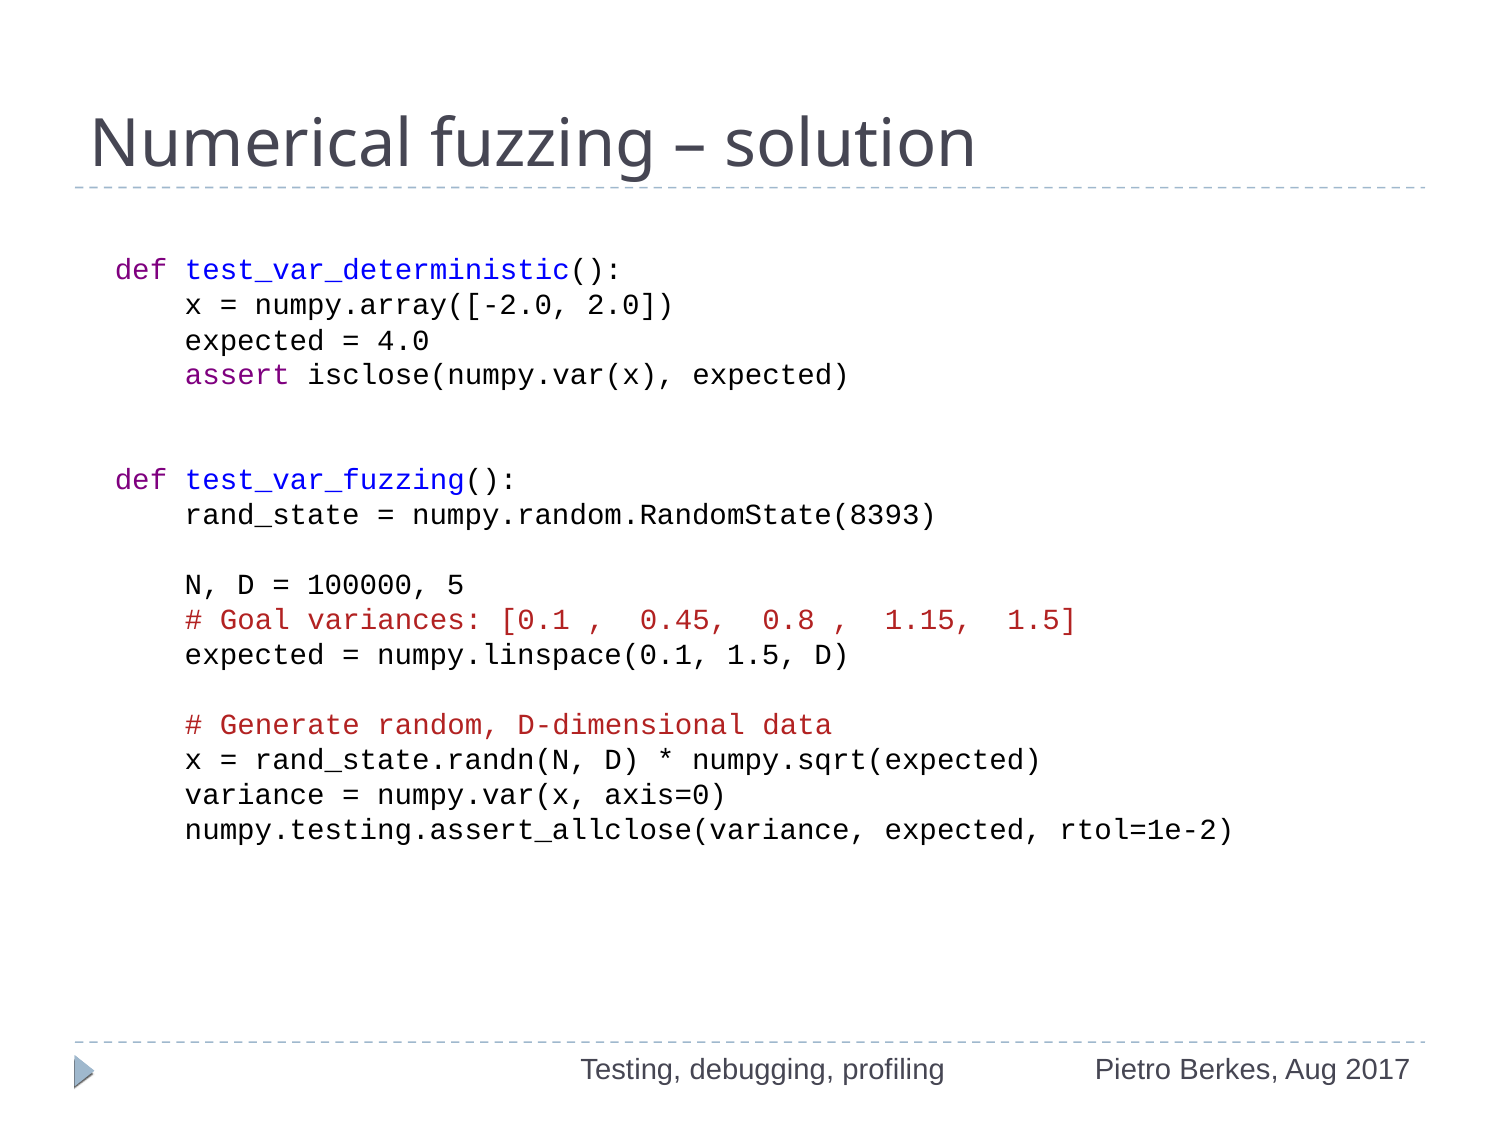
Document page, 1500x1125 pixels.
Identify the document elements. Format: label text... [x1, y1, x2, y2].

footer Testing, debugging, profiling [475, 1042, 1051, 1103]
slide_number Pietro Berkes, Aug 2017 [1051, 1042, 1426, 1103]
title Numerical fuzzing – solution [75, 37, 1425, 188]
text_box def test_var_deterministic(): x = numpy.array([-2.0, 2.0]) expected = 4.0 assert isclose(numpy.var(x), expected) def test_var_fuzzing(): rand_state = numpy.random.RandomState(8393) N, D = 100000, 5 # Goal variances: [0.1 , 0.45, 0.8 , 1.15, 1.5] expected = numpy.linspace(0.1, 1.5, D) # Generate random, D-dimensional data x = rand_state.randn(N, D) * numpy.sqrt(expected) variance = numpy.var(x, axis=0) numpy.testing.assert_allclose(variance, expected, rtol=1e-2) [99, 243, 1425, 923]
